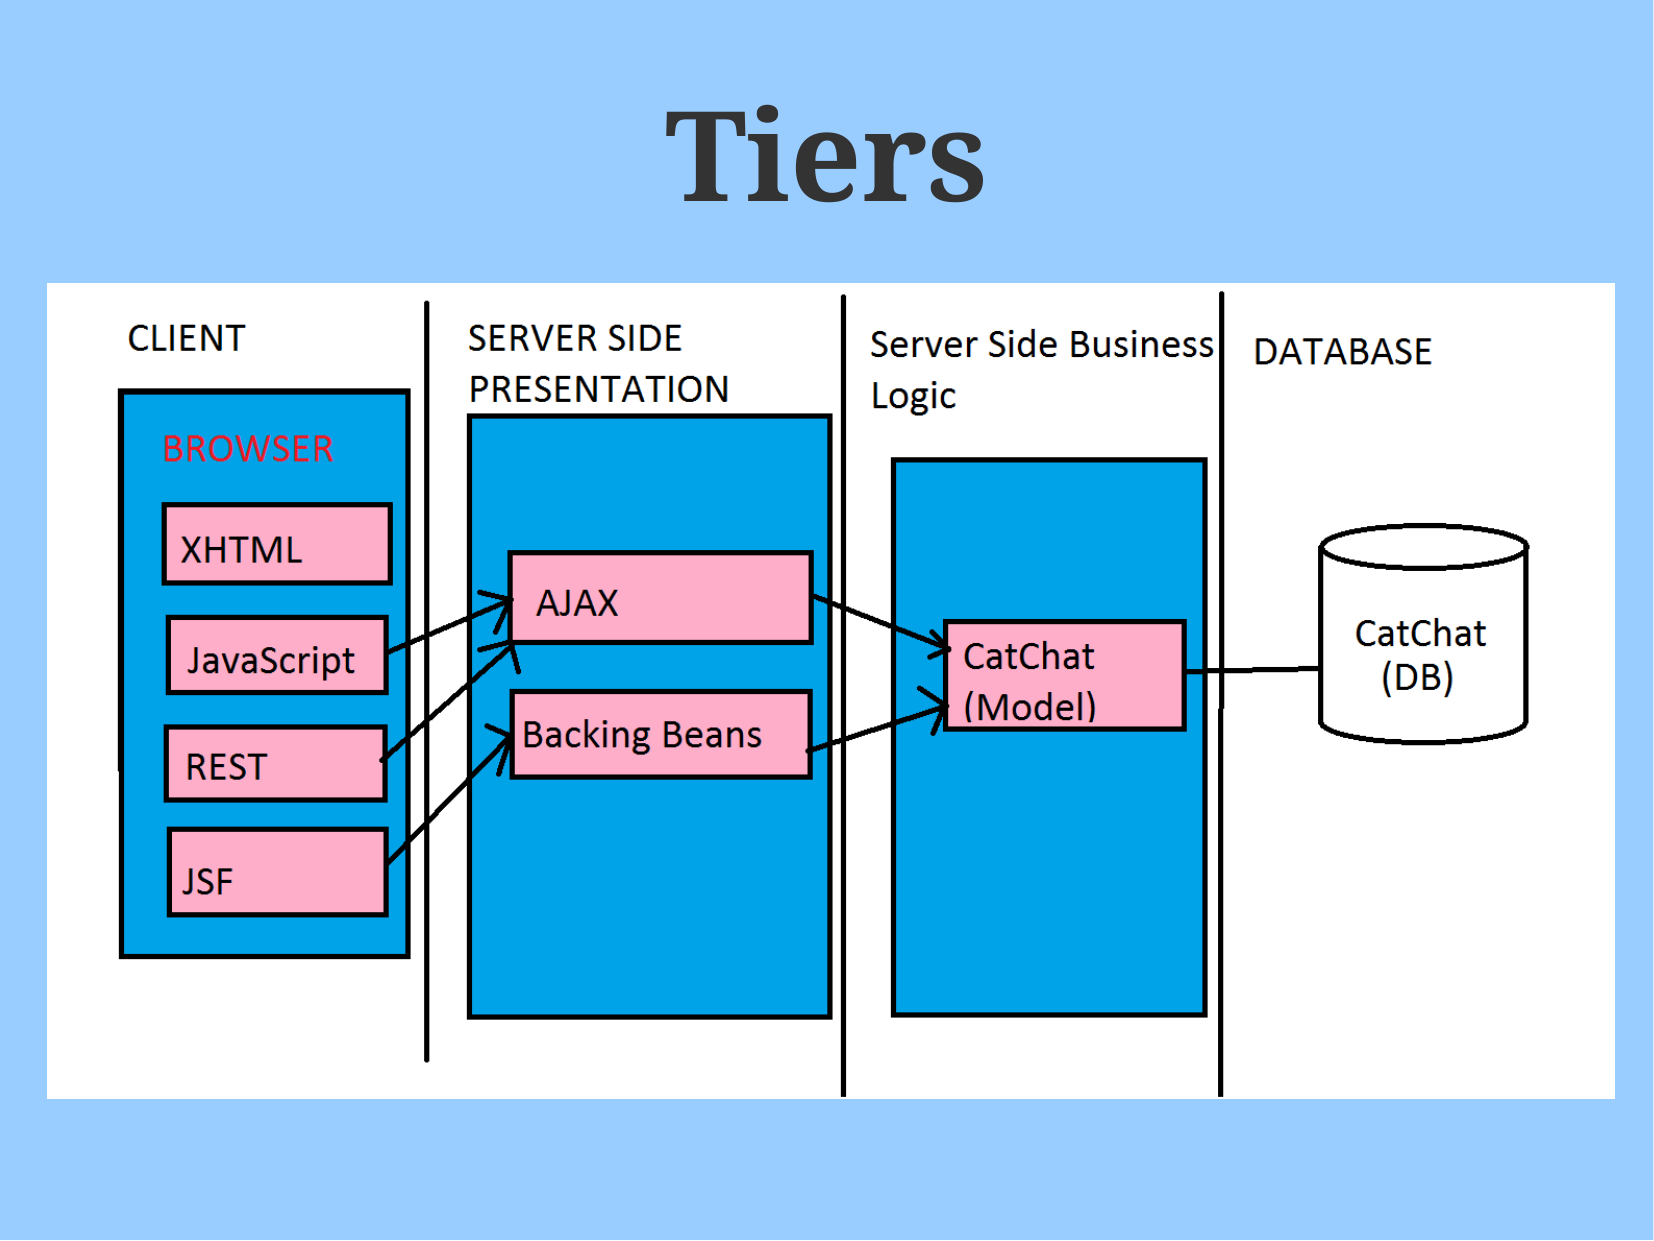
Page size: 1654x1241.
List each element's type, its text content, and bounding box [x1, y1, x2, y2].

picture [47, 283, 1615, 1099]
title Tiers [82, 49, 1571, 257]
